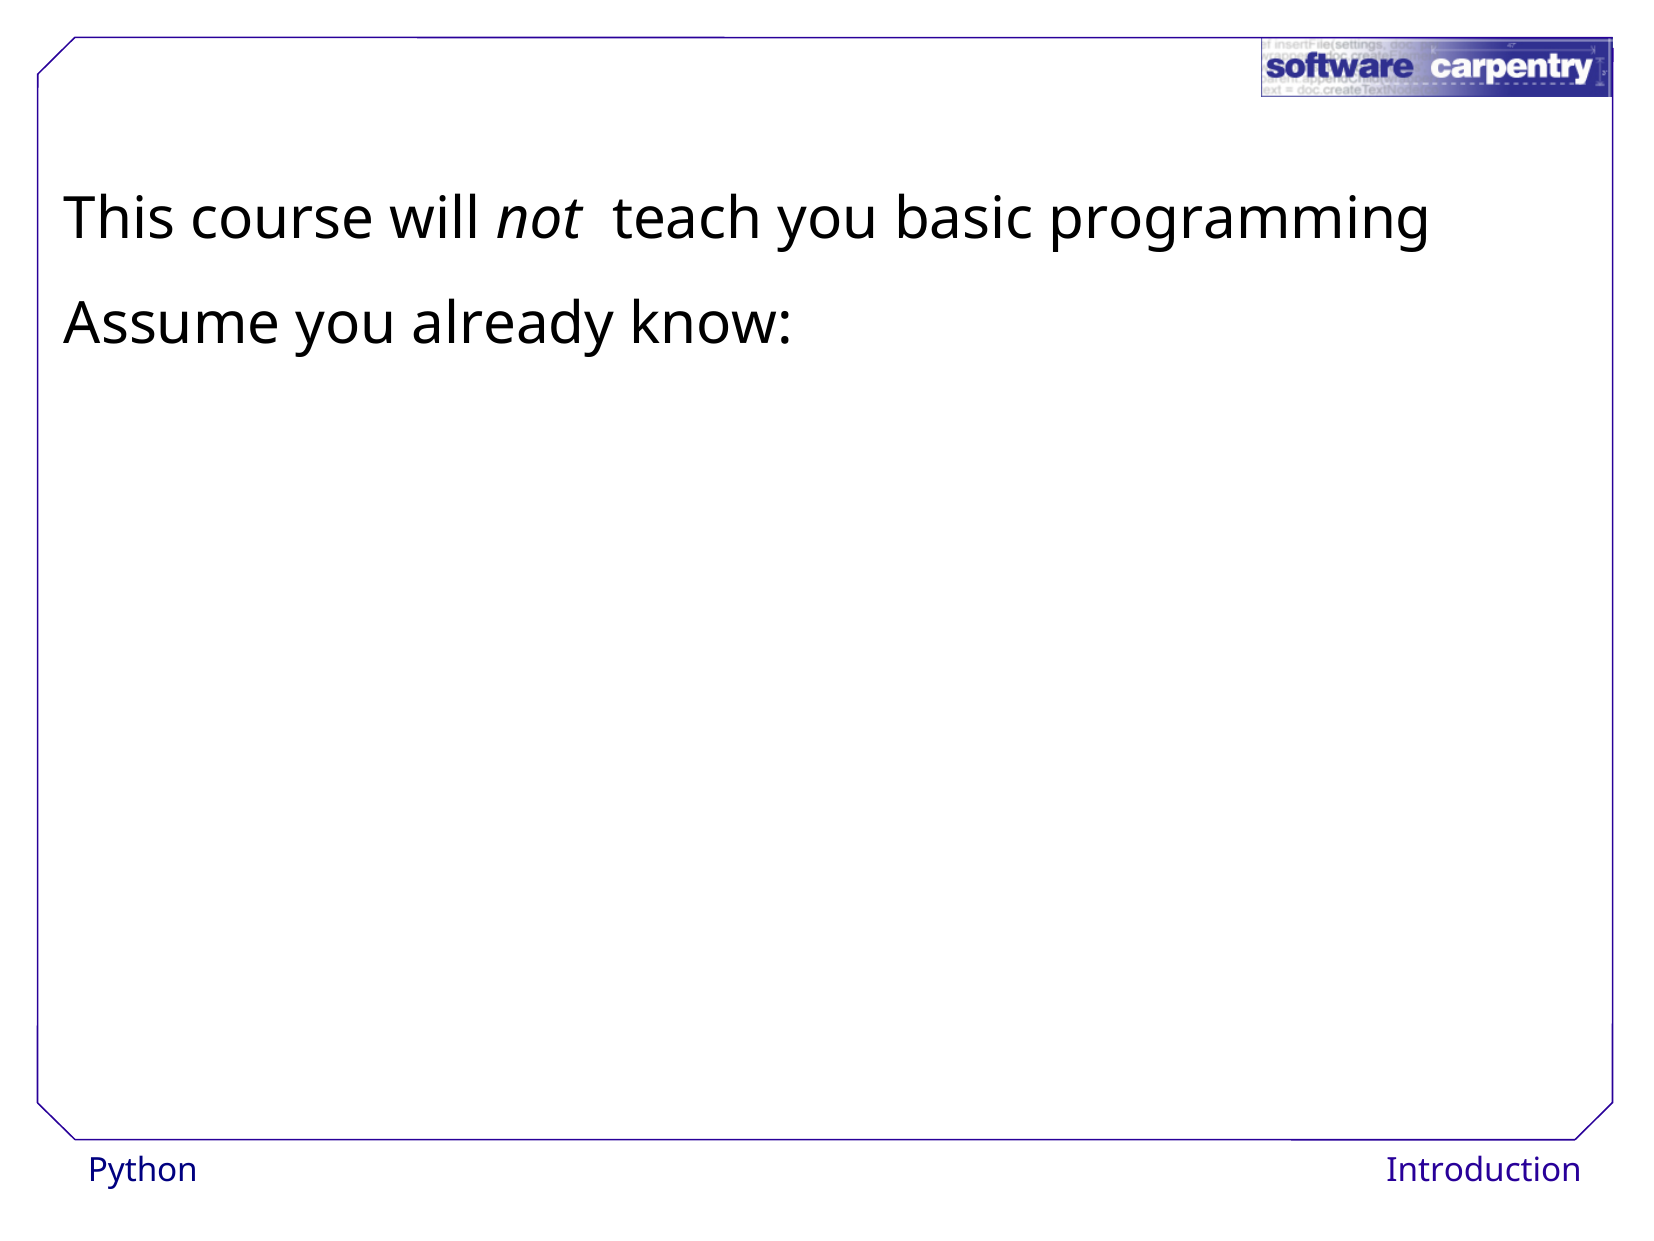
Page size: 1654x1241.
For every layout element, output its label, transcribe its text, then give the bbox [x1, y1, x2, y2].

picture [1261, 39, 1613, 97]
text_box This course will not teach you basic programming Assume you already know: [49, 137, 1598, 364]
